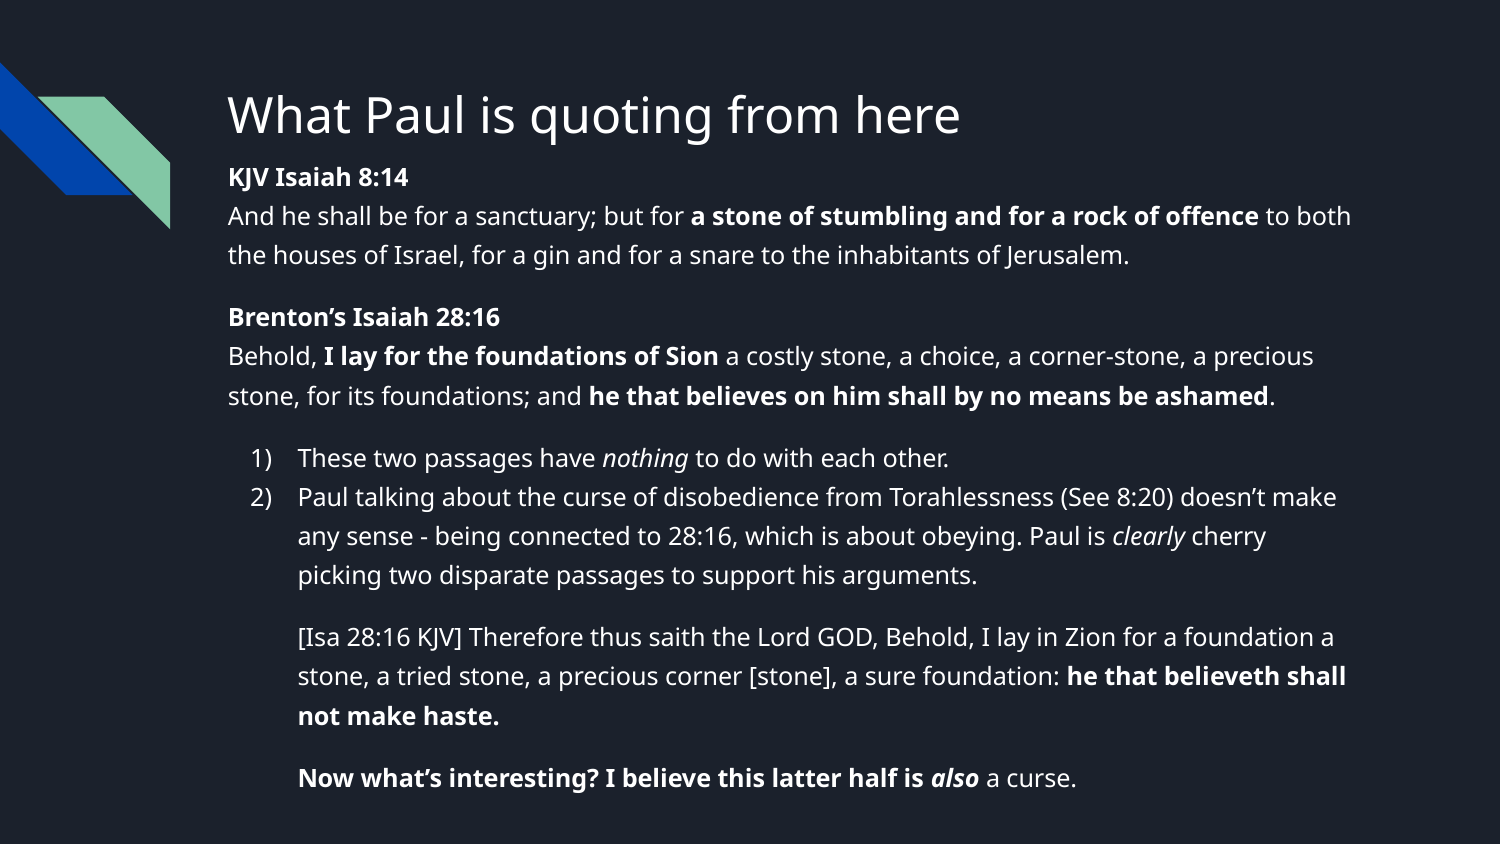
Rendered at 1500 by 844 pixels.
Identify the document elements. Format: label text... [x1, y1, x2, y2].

list KJV Isaiah 8:14 And he shall be for a sanctuary; but for a stone of stumbling and for a rock of offence to both the houses of Israel, for a gin and for a snare to the inhabitants of Jerusalem. Brenton’s Isaiah 28:16 Behold, I lay for the foundations of Sion a costly stone, a choice, a corner-stone, a precious stone, for its foundations; and he that believes on him shall by no means be ashamed. These two passages have nothing to do with each other. Paul talking about the curse of disobedience from Torahlessness (See 8:20) doesn’t make any sense - being connected to 28:16, which is about obeying. Paul is clearly cherry picking two disparate passages to support his arguments. [Isa 28:16 KJV] Therefore thus saith the Lord GOD, Behold, I lay in Zion for a foundation a stone, a tried stone, a precious corner [stone], a sure foundation: he that believeth shall not make haste. Now what’s interesting? I believe this latter half is also a curse. [212, 139, 1368, 815]
title What Paul is quoting from here [212, 64, 1368, 139]
